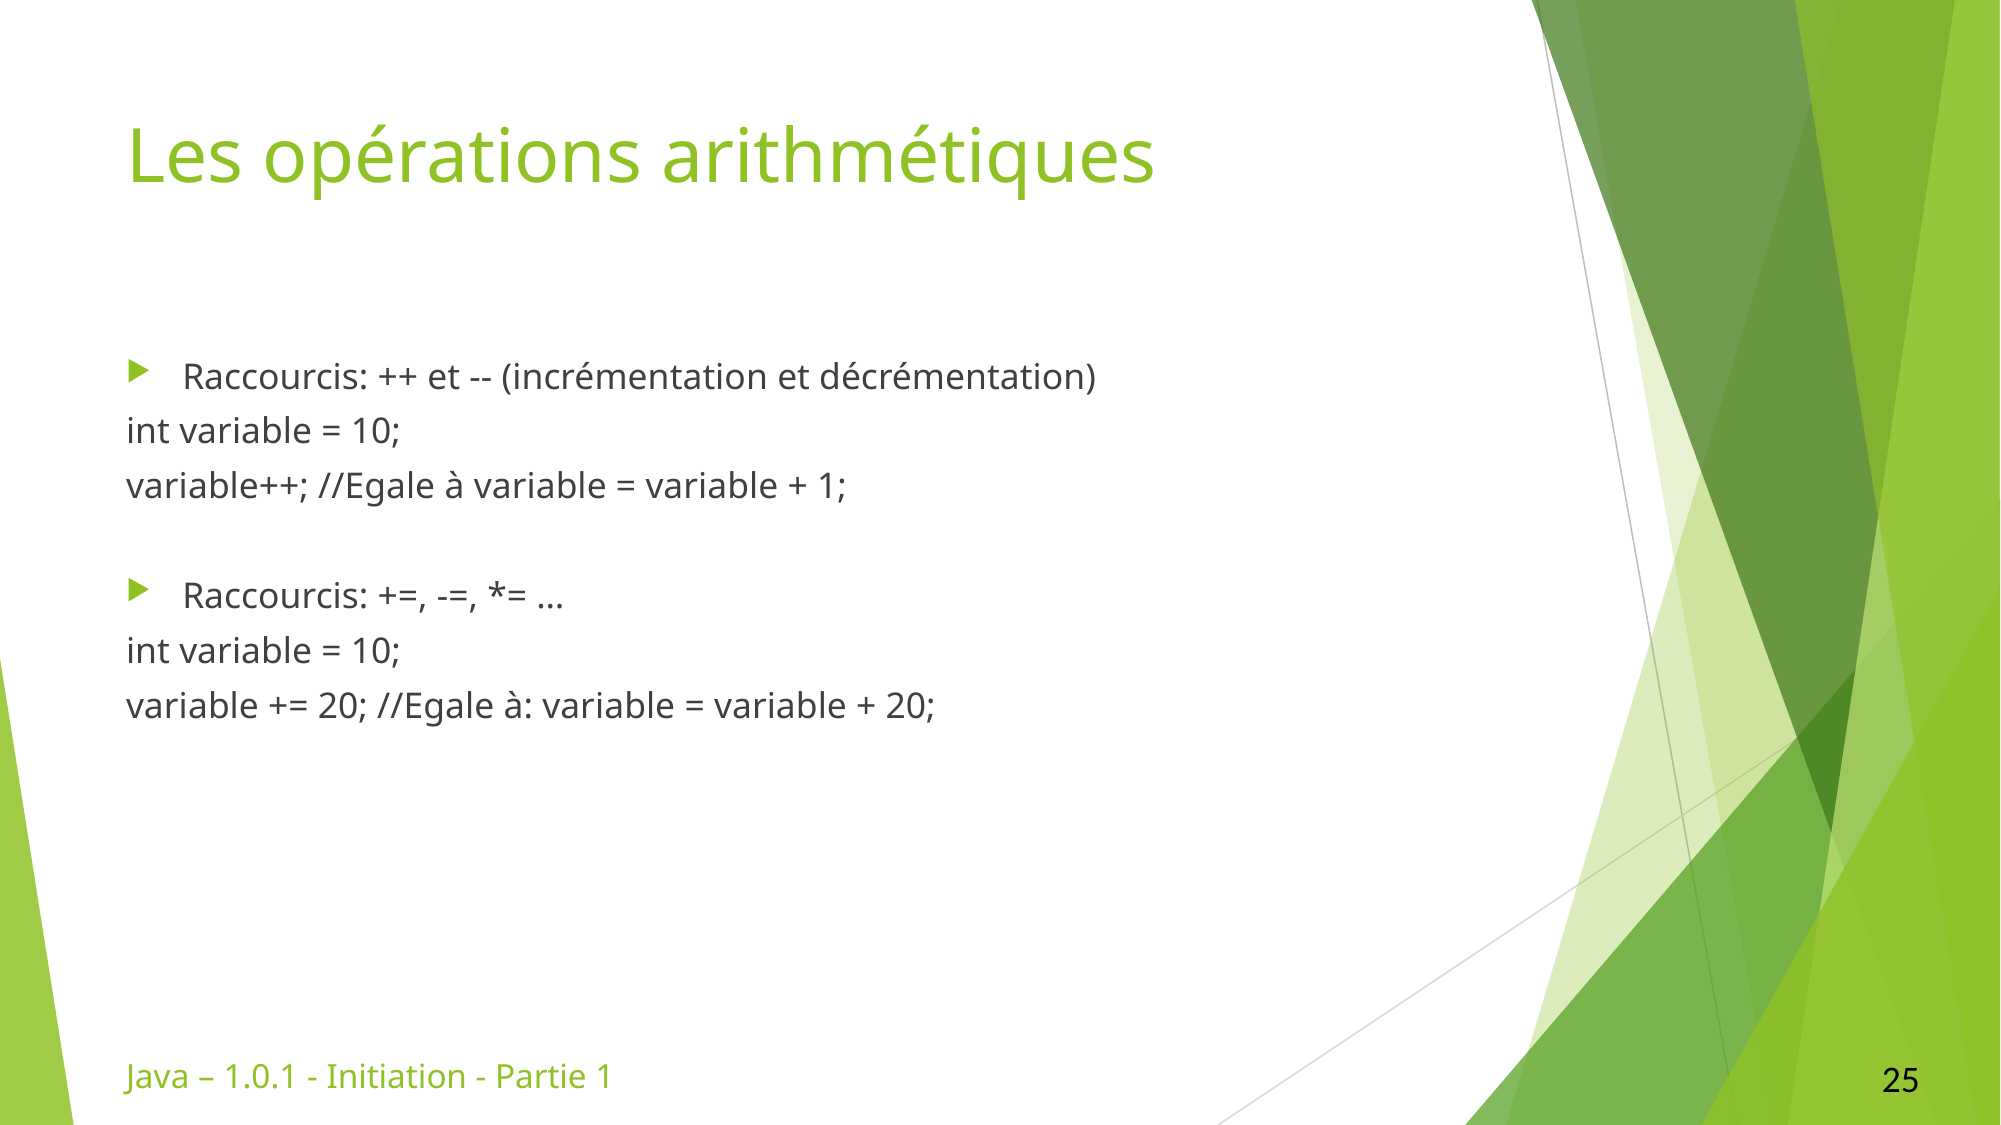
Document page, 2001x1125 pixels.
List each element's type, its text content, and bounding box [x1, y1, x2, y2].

title Les opérations arithmétiques [111, 99, 1522, 317]
text_box Raccourcis: ++ et -- (incrémentation et décrémentation) int variable = 10; variable++; //Egale à variable = variable + 1; Raccourcis: +=, -=, *= … int variable = 10; variable += 20; //Egale à: variable = variable + 20; [111, 354, 1522, 1048]
text_box [1866, 1047, 1979, 1108]
text_box Java – 1.0.1 - Initiation - Partie 1 [111, 1048, 1094, 1109]
